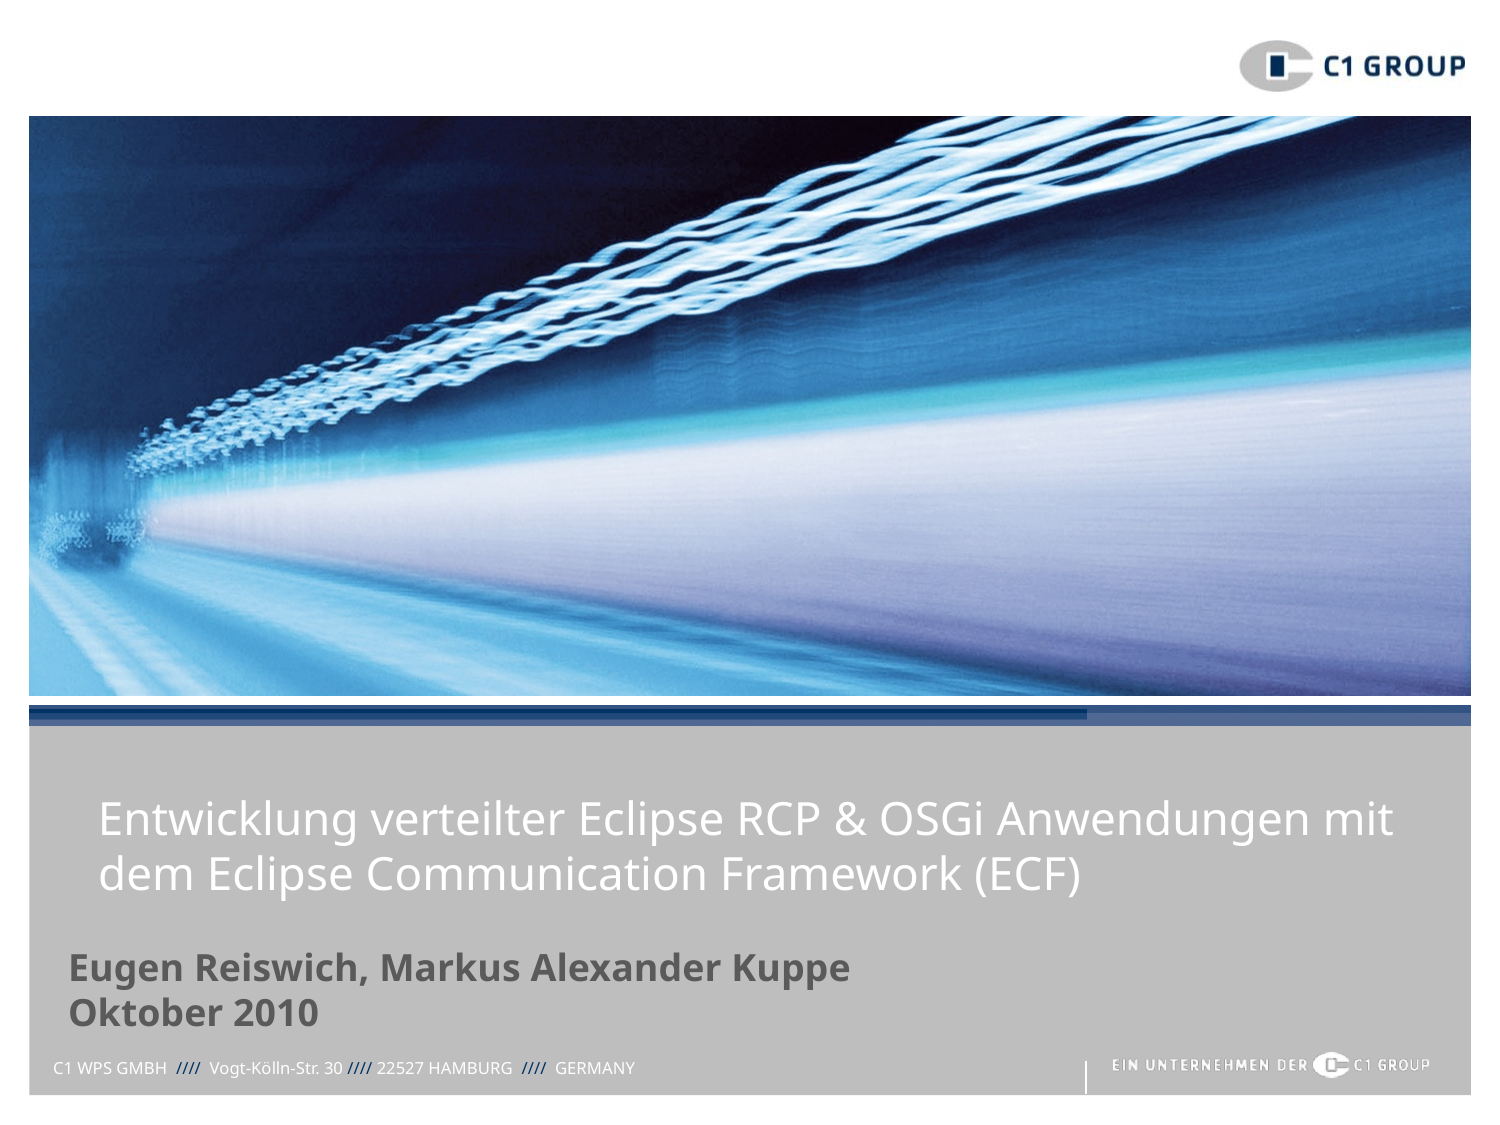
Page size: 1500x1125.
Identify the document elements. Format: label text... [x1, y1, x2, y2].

picture [1113, 1052, 1429, 1078]
picture [1239, 40, 1465, 92]
picture [29, 705, 1471, 726]
text_box Eugen Reiswich, Markus Alexander Kuppe Oktober 2010 [53, 928, 1471, 1031]
title Entwicklung verteilter Eclipse RCP & OSGi Anwendungen mit dem Eclipse Communication Framework (ECF) [53, 774, 1471, 885]
picture [29, 116, 1471, 696]
